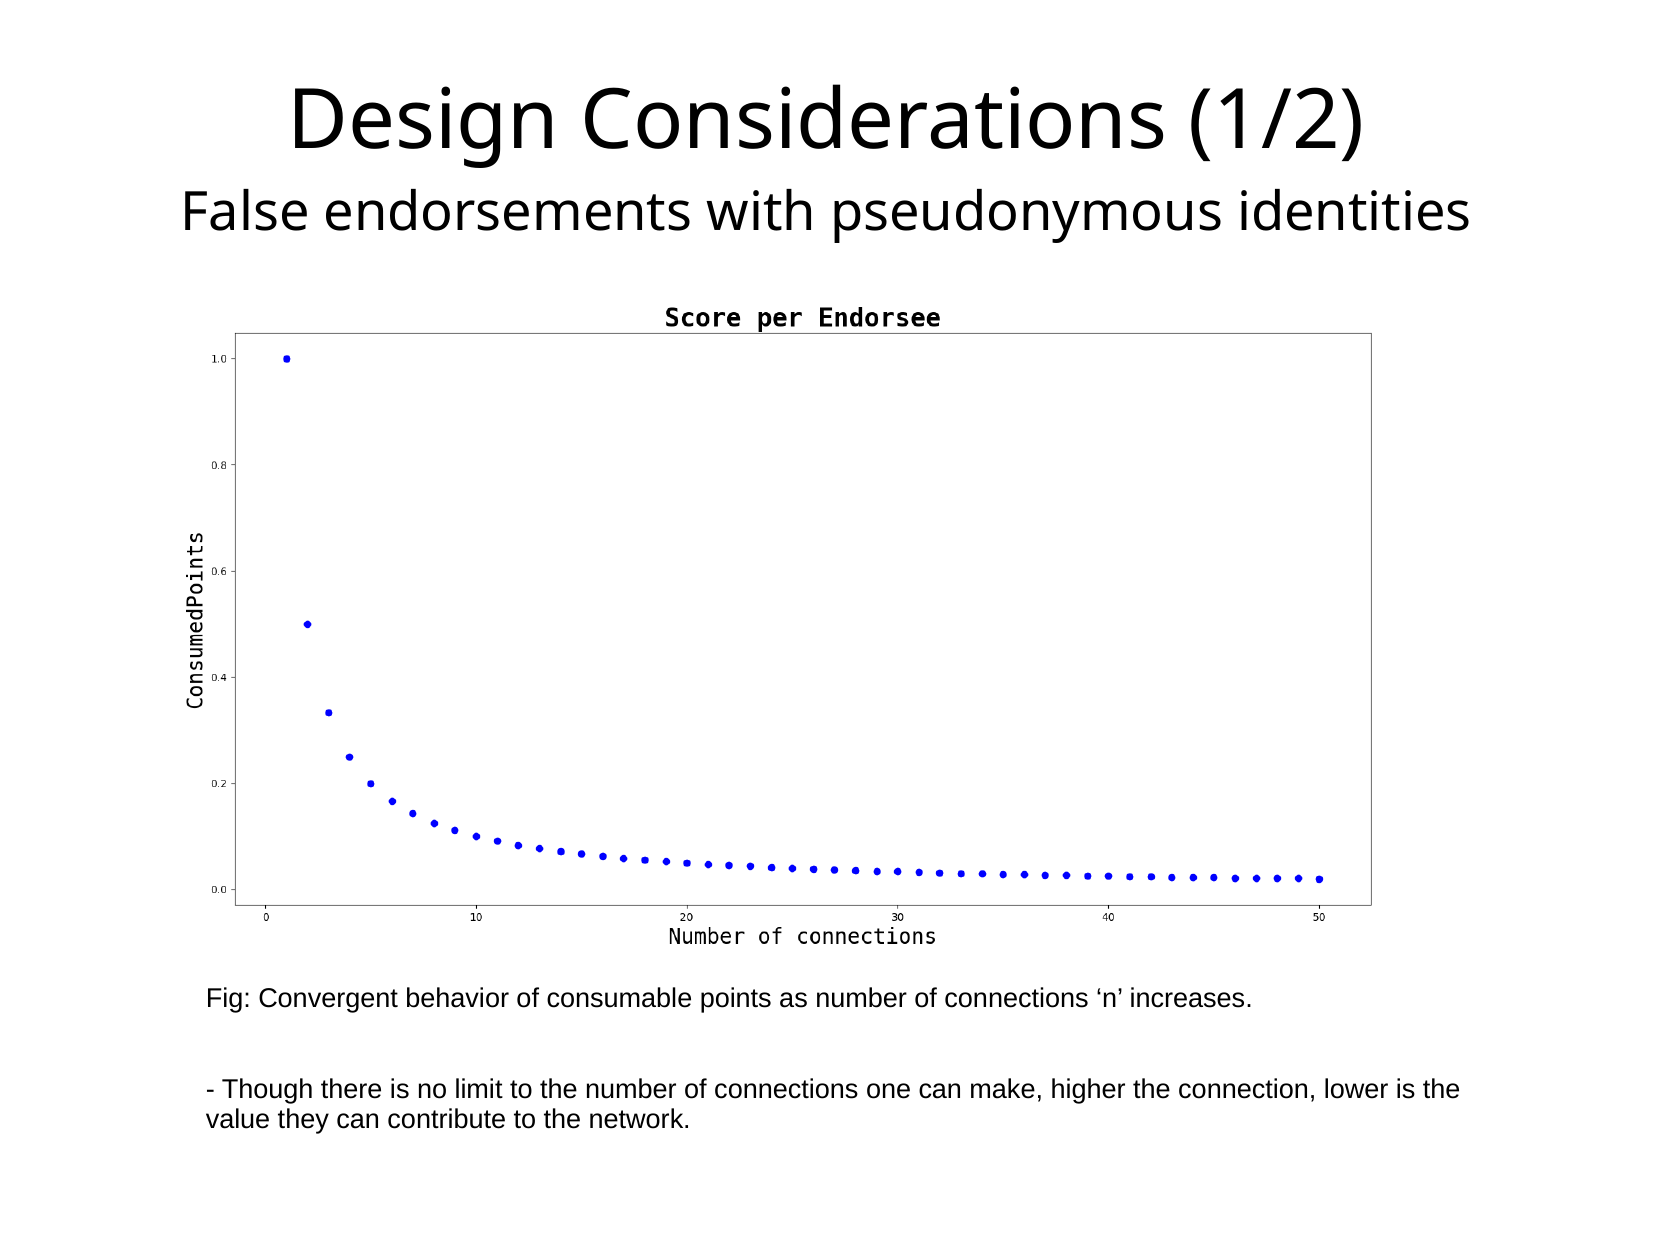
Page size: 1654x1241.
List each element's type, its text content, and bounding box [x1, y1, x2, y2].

text_box Fig: Convergent behavior of consumable points as number of connections ‘n’ increases. - Though there is no limit to the number of connections one can make, higher the connection, lower is the value they can contribute to the network. [190, 975, 1521, 1211]
picture [51, 243, 1517, 987]
title Design Considerations (1/2) False endorsements with pseudonymous identities [82, 49, 1571, 257]
